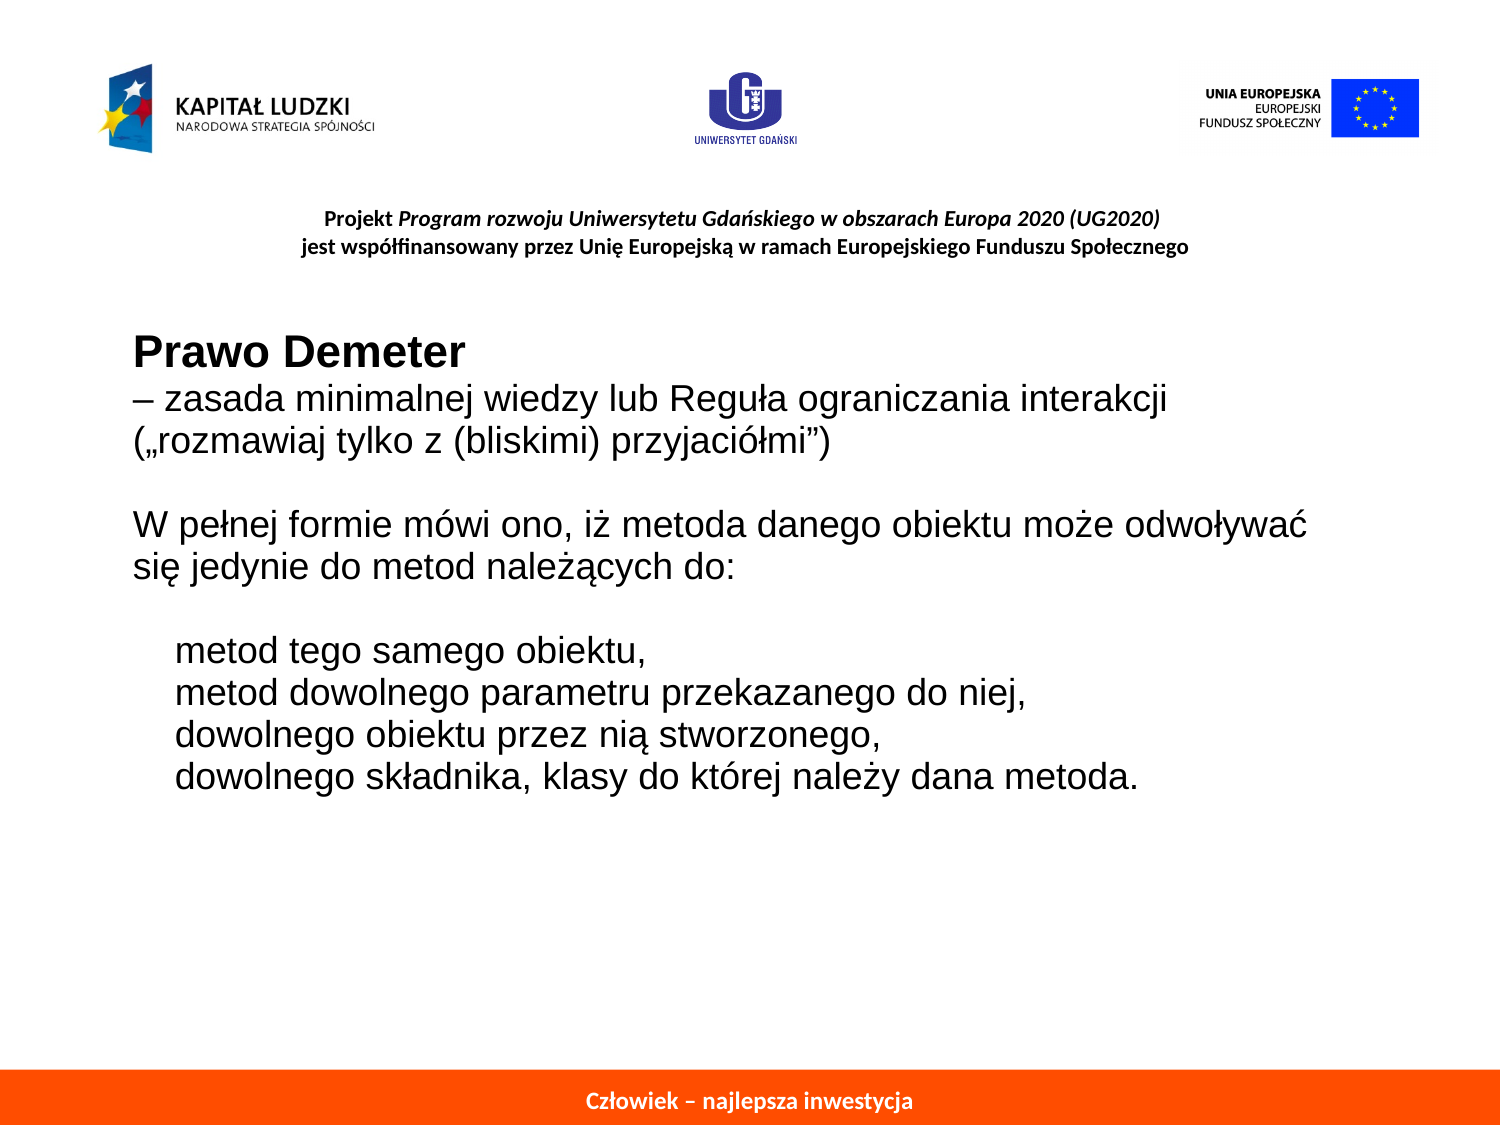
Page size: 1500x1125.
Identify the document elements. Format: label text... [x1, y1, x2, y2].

text_box Prawo Demeter – zasada minimalnej wiedzy lub Reguła ograniczania interakcji („rozmawiaj tylko z (bliskimi) przyjaciółmi”) W pełnej formie mówi ono, iż metoda danego obiektu może odwoływać się jedynie do metod należących do: metod tego samego obiektu, metod dowolnego parametru przekazanego do niej, dowolnego obiektu przez nią stworzonego, dowolnego składnika, klasy do której należy dana metoda. [118, 318, 1323, 847]
picture [1179, 60, 1439, 156]
text_box Projekt Program rozwoju Uniwersytetu Gdańskiego w obszarach Europa 2020 (UG2020) jest współfinansowany przez Unię Europejską w ramach Europejskiego Funduszu Społecznego [53, 196, 1439, 267]
picture [692, 69, 800, 147]
footer Człowiek – najlepsza inwestycja [0, 1069, 1500, 1125]
picture [53, 19, 418, 196]
